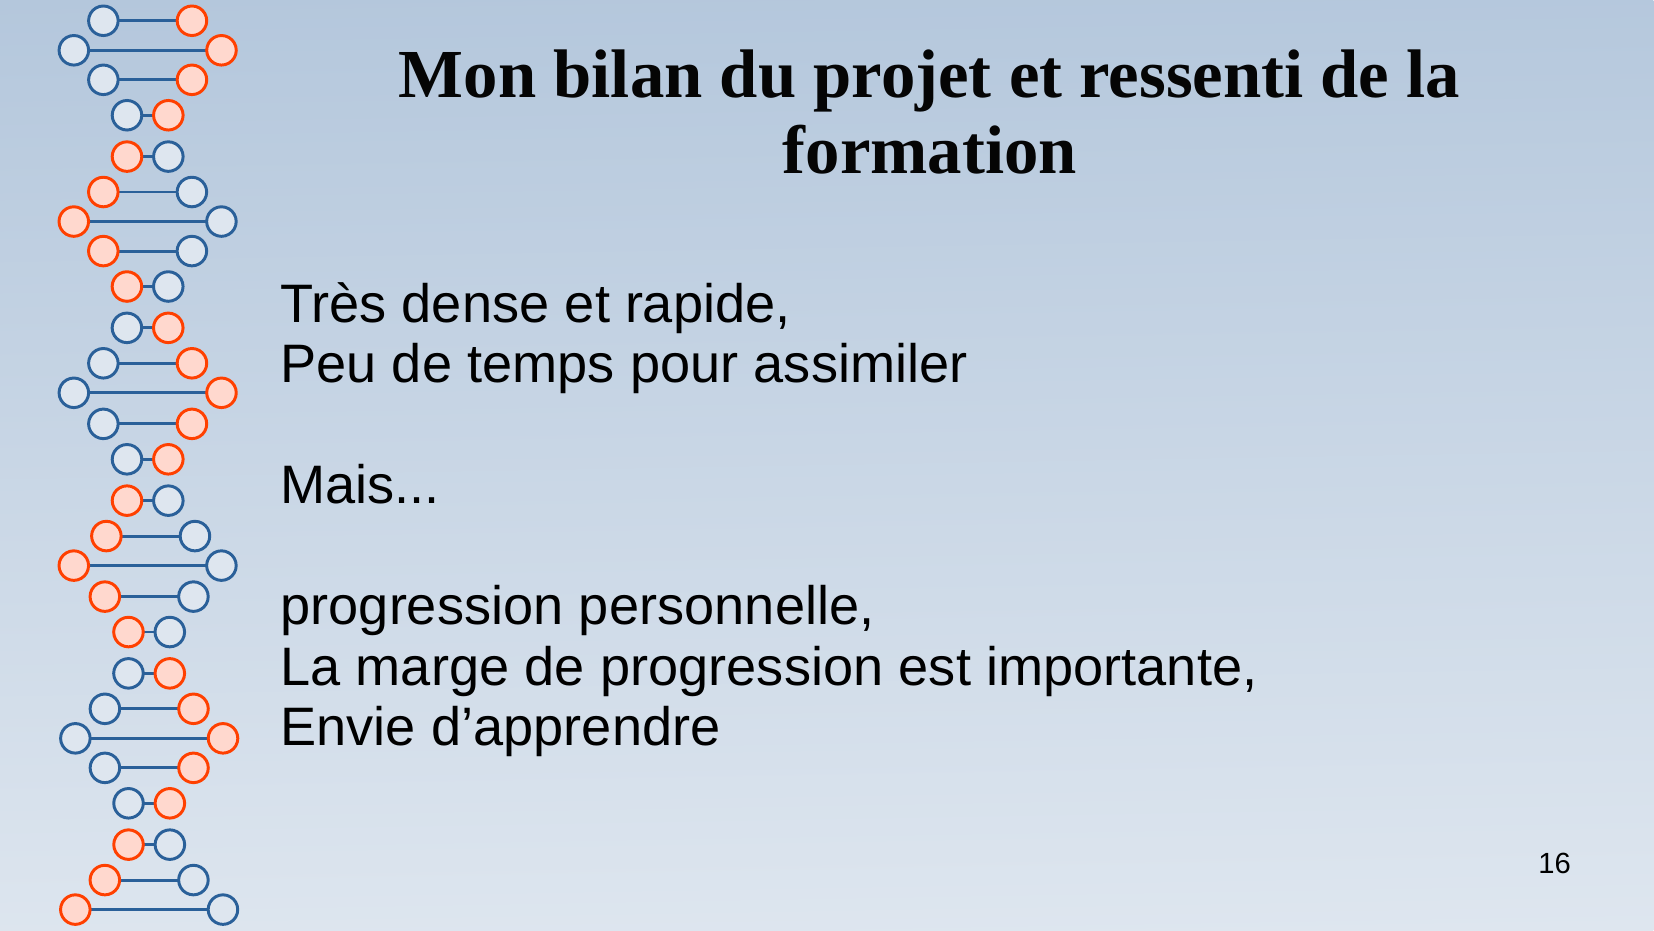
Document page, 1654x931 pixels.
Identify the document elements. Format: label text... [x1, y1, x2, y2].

title Mon bilan du projet et ressenti de la formation [265, 35, 1595, 189]
text_box Très dense et rapide, Peu de temps pour assimiler Mais... progression personnelle, La marge de progression est importante, Envie d’apprendre [265, 265, 1477, 680]
